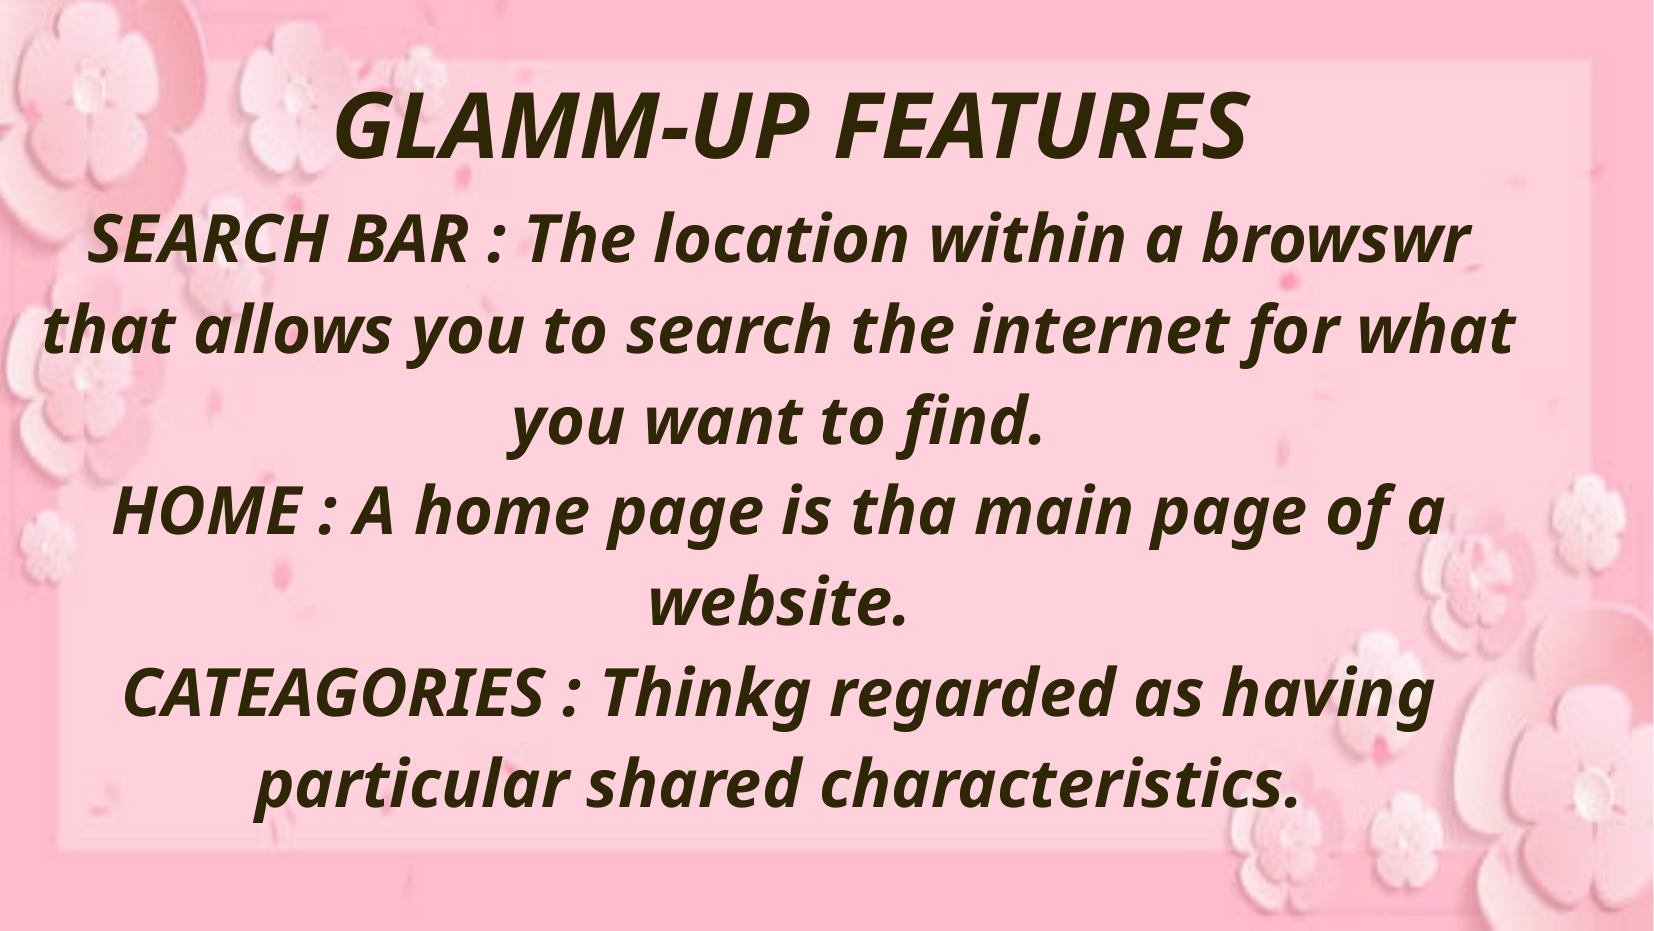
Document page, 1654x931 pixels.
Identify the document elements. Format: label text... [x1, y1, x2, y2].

picture [0, 0, 1654, 931]
title SEARCH BAR : The location within a browswr that allows you to search the internet for what you want to find. HOME : A home page is tha main page of a website. CATEAGORIES : Thinkg regarded as having particular shared characteristics. [35, 275, 1524, 743]
title GLAMM-UP FEATURES [47, 45, 1536, 201]
